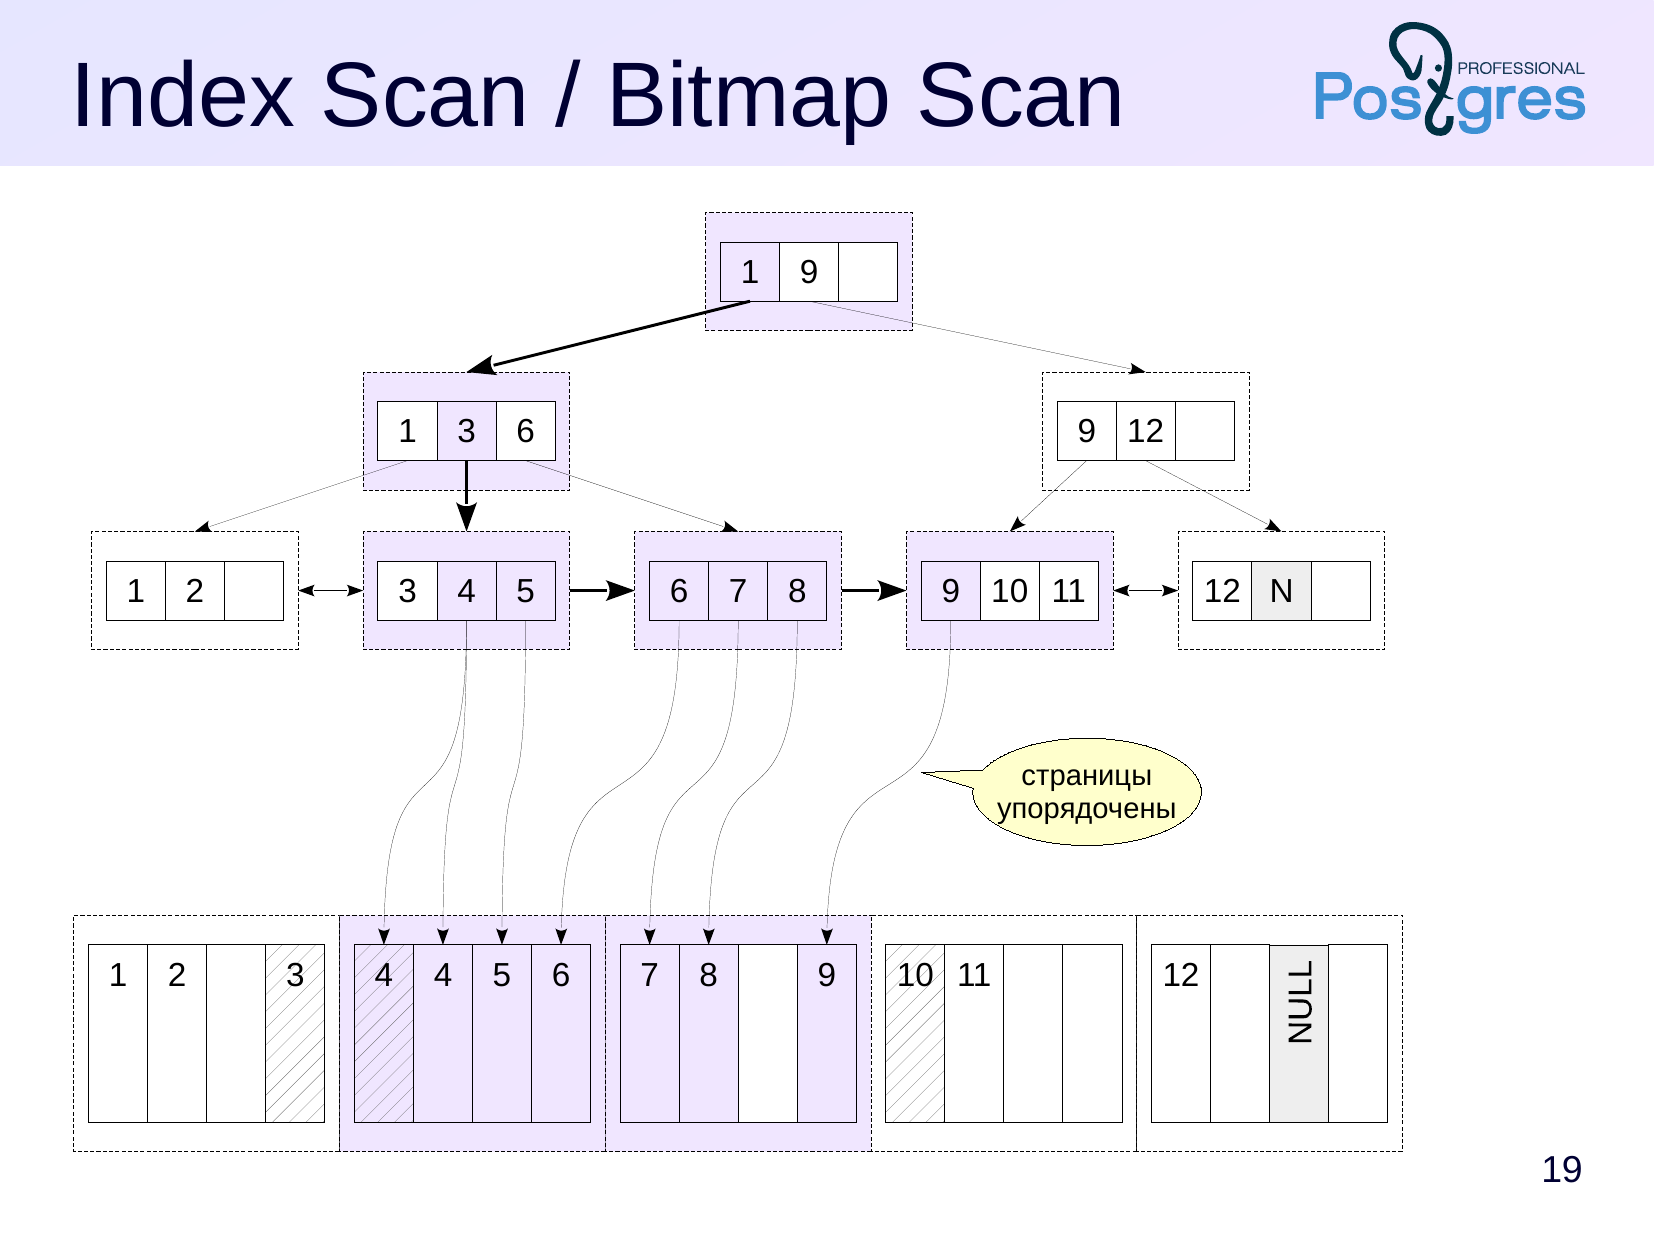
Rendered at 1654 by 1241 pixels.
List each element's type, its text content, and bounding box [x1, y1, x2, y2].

text_box 4 [354, 944, 413, 1123]
text_box 6 [649, 561, 708, 621]
text_box 1 [106, 561, 165, 621]
text_box 12 [1151, 944, 1210, 1123]
text_box [634, 531, 842, 650]
text_box NULL [1269, 945, 1329, 1123]
text_box [1178, 531, 1385, 650]
text_box [467, 621, 525, 650]
text_box 9 [921, 561, 980, 621]
text_box 1 [377, 401, 437, 461]
text_box [1055, 461, 1201, 491]
text_box 9 [798, 944, 857, 1123]
text_box [1042, 372, 1250, 491]
text_box 12 [1116, 401, 1175, 461]
text_box 6 [531, 944, 591, 1123]
text_box страницы упорядочены [921, 738, 1202, 846]
text_box 10 [885, 944, 944, 1123]
text_box 2 [165, 561, 224, 621]
title Index Scan / Bitmap Scan [70, 43, 1291, 166]
text_box 12 [1192, 561, 1251, 621]
text_box 9 [779, 242, 838, 302]
text_box [906, 531, 1114, 650]
text_box 5 [496, 561, 556, 621]
text_box 1 [720, 242, 779, 302]
text_box [363, 372, 570, 475]
text_box [91, 531, 299, 650]
text_box 10 [980, 561, 1039, 621]
text_box 4 [413, 944, 473, 1123]
text_box [363, 531, 570, 650]
text_box 4 [437, 561, 496, 621]
text_box 3 [265, 944, 325, 1123]
text_box [705, 212, 913, 322]
text_box 11 [1039, 561, 1099, 621]
text_box 8 [679, 944, 738, 1123]
text_box 7 [620, 944, 679, 1123]
text_box 11 [944, 944, 1003, 1123]
text_box 7 [708, 561, 767, 621]
text_box [468, 461, 570, 491]
text_box 1 [88, 944, 147, 1123]
text_box [363, 461, 465, 491]
text_box 9 [1057, 401, 1116, 461]
text_box N [1251, 561, 1311, 621]
text_box 3 [437, 401, 496, 461]
text_box 8 [767, 561, 827, 621]
text_box 3 [377, 561, 437, 621]
text_box 2 [147, 944, 206, 1123]
text_box 6 [496, 401, 556, 461]
text_box [738, 621, 797, 650]
text_box 5 [473, 944, 531, 1123]
text_box [679, 621, 738, 650]
text_box [73, 915, 1403, 1152]
text_box [705, 302, 913, 331]
